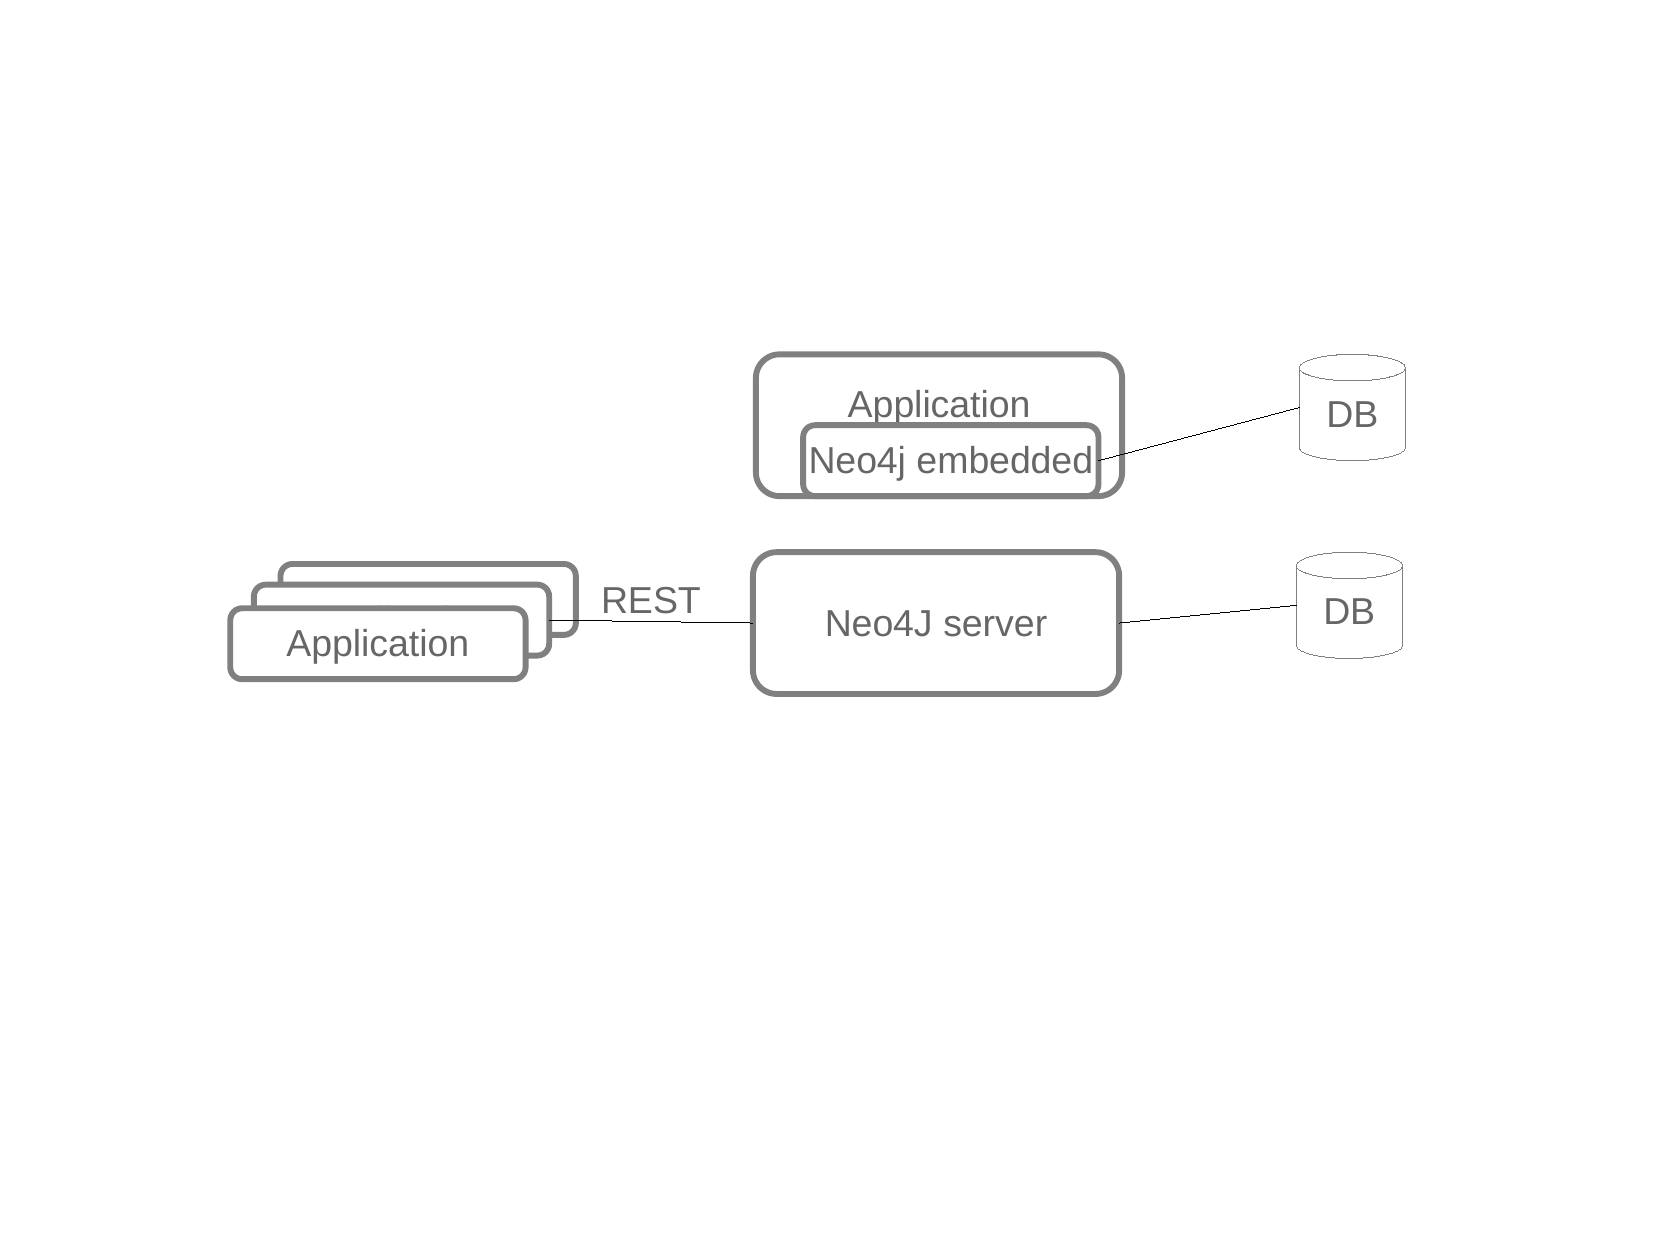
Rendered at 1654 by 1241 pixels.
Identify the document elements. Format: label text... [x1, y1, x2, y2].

text_box Neo4j embedded [803, 425, 1099, 497]
text_box DB [1296, 567, 1403, 659]
text_box Application [550, 621, 576, 635]
text_box Application [253, 584, 550, 656]
text_box DB [1299, 369, 1406, 461]
text_box Application [230, 608, 526, 680]
text_box Neo4J server [752, 552, 1120, 694]
text_box Application [280, 563, 576, 620]
text_box Application [755, 354, 1123, 497]
